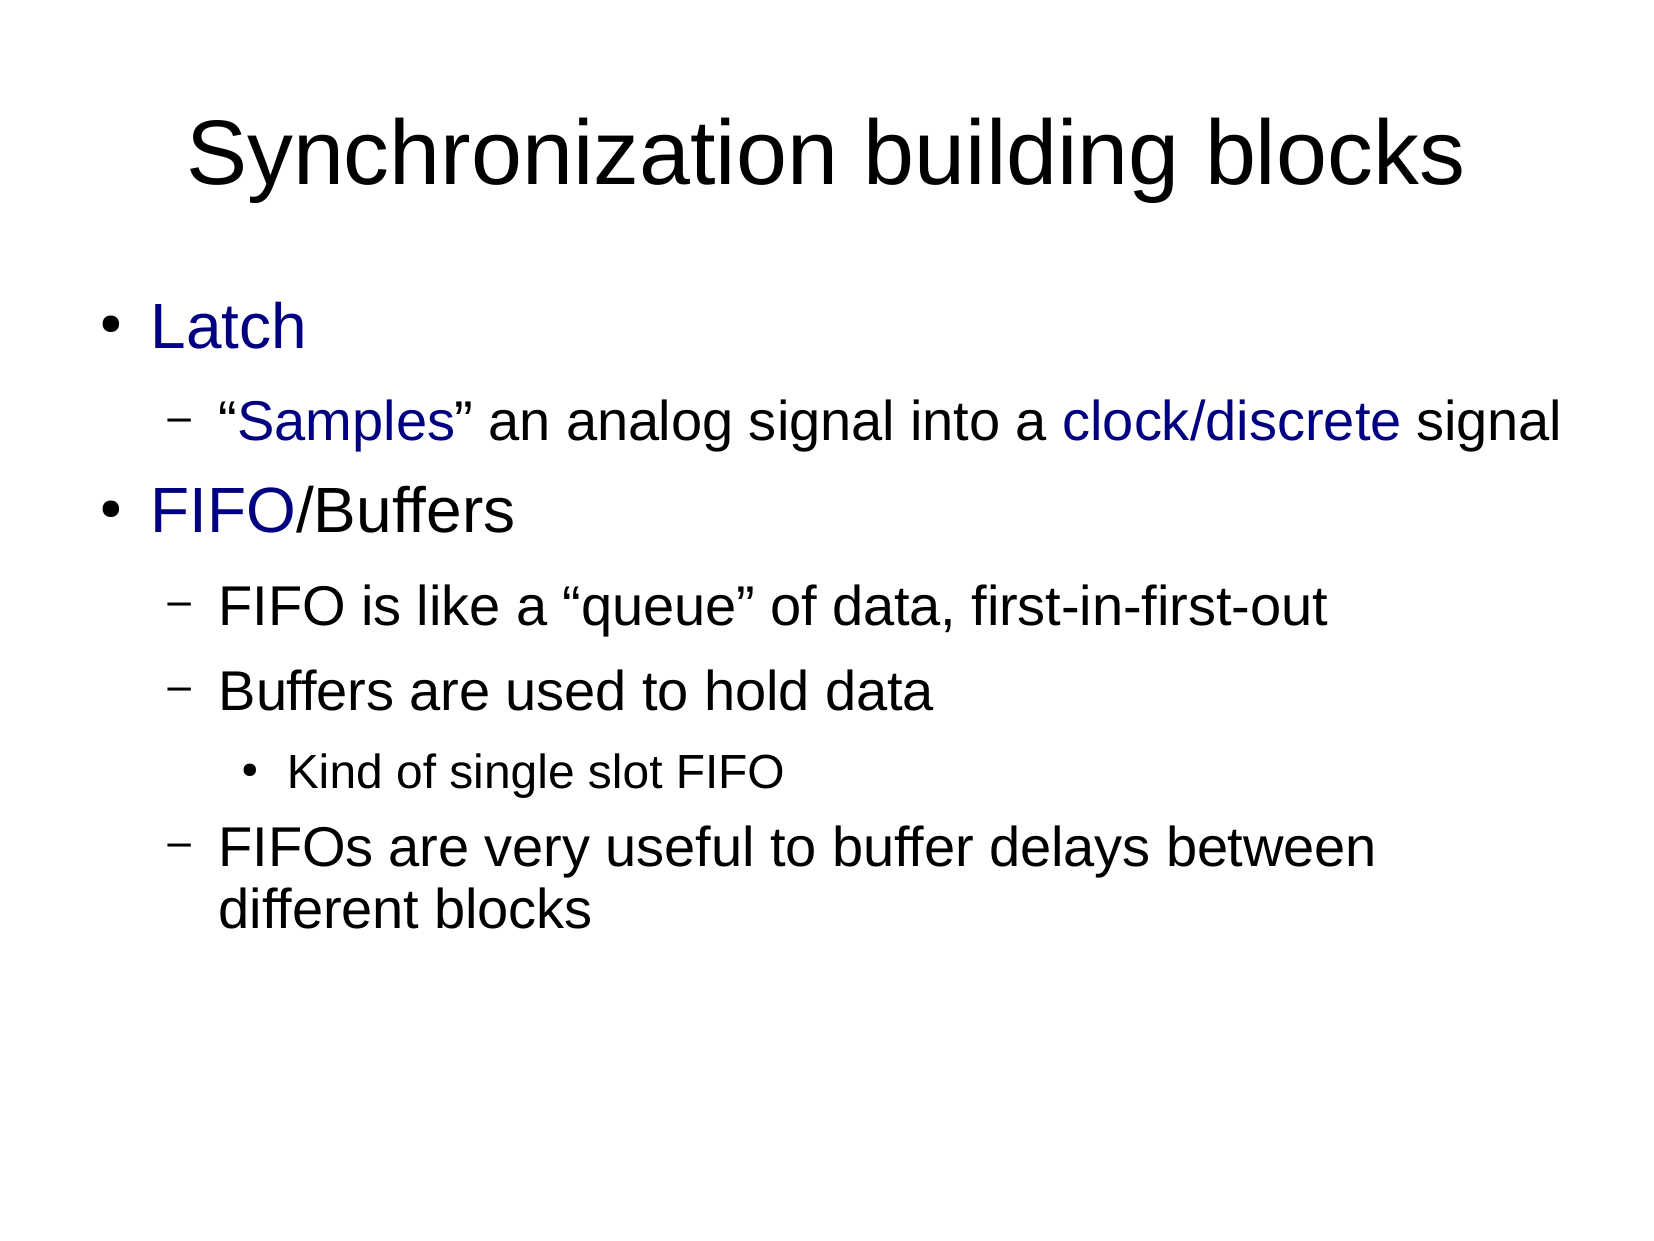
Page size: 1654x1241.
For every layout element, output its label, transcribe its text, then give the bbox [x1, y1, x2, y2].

title Synchronization building blocks [82, 49, 1571, 257]
list Latch “Samples” an analog signal into a clock/discrete signal FIFO/Buffers FIFO is like a “queue” of data, first-in-first-out Buffers are used to hold data Kind of single slot FIFO FIFOs are very useful to buffer delays between different blocks [82, 290, 1571, 1010]
